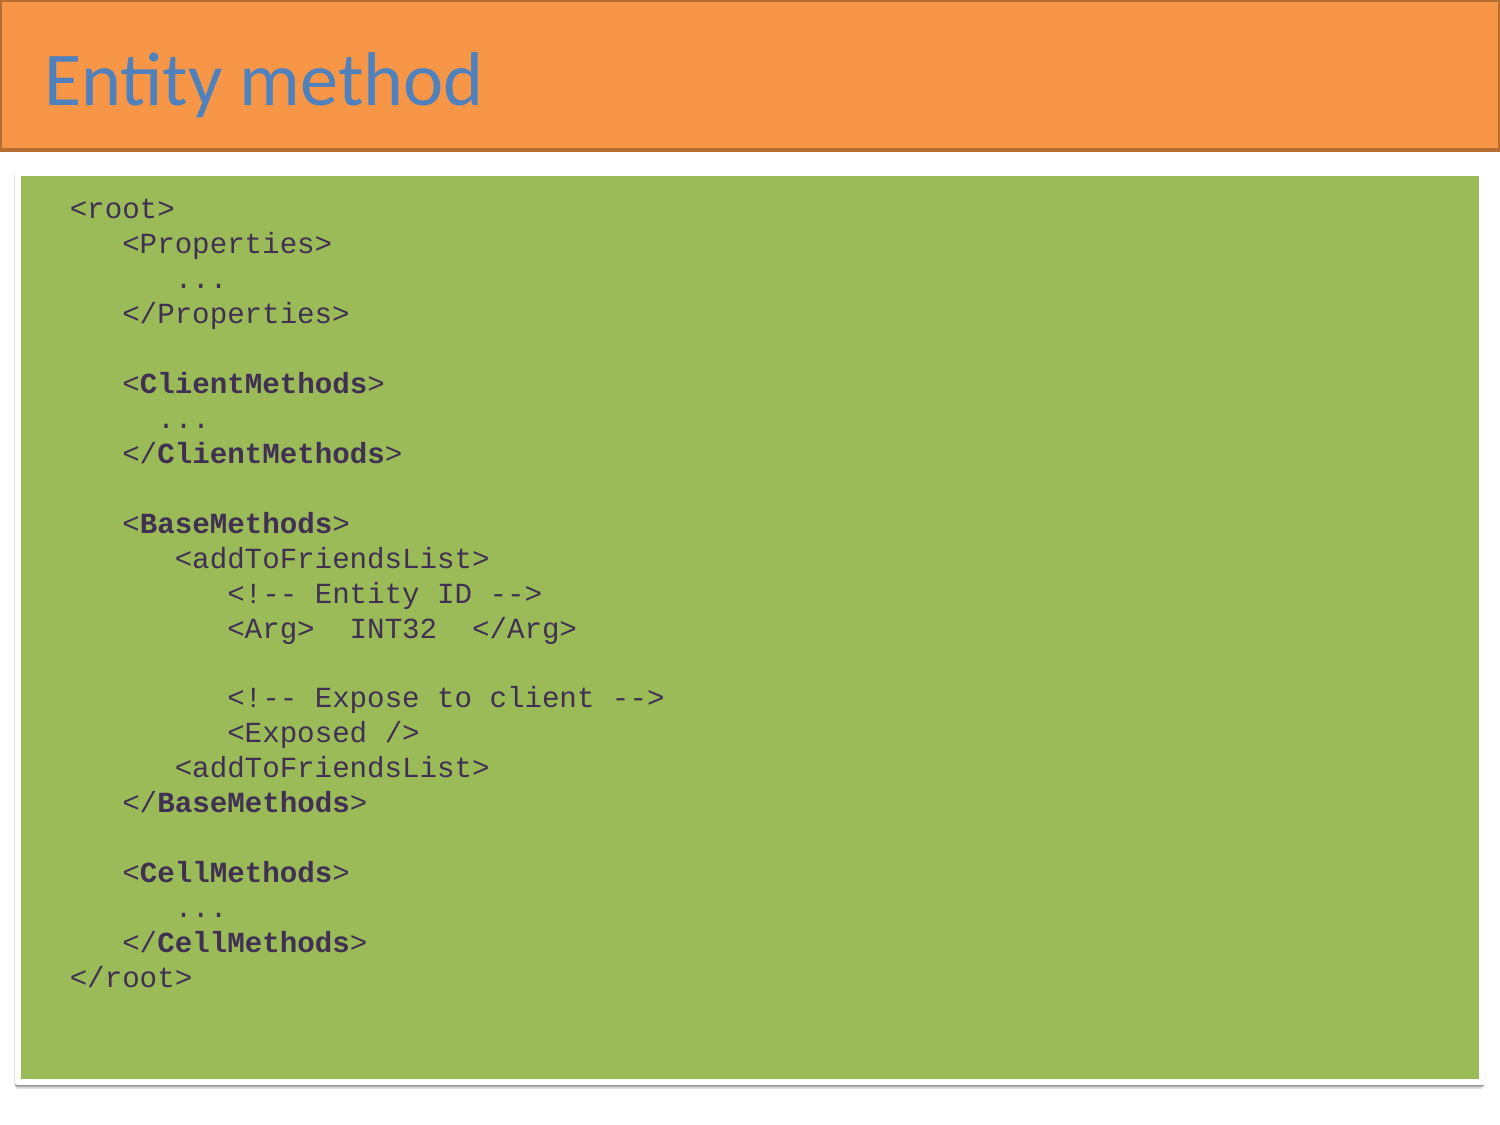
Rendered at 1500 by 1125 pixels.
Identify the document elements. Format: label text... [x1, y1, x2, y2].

text_box <root> <Properties> ... </Properties> <ClientMethods> ... </ClientMethods> <BaseMethods> <addToFriendsList> <!-- Entity ID --> <Arg> INT32 </Arg> <!-- Expose to client --> <Exposed /> <addToFriendsList> </BaseMethods> <CellMethods> ... </CellMethods> </root> [54, 182, 1402, 1036]
text_box [17, 172, 1483, 1083]
text_box [0, 0, 1500, 150]
title Entity method [29, 21, 1483, 129]
